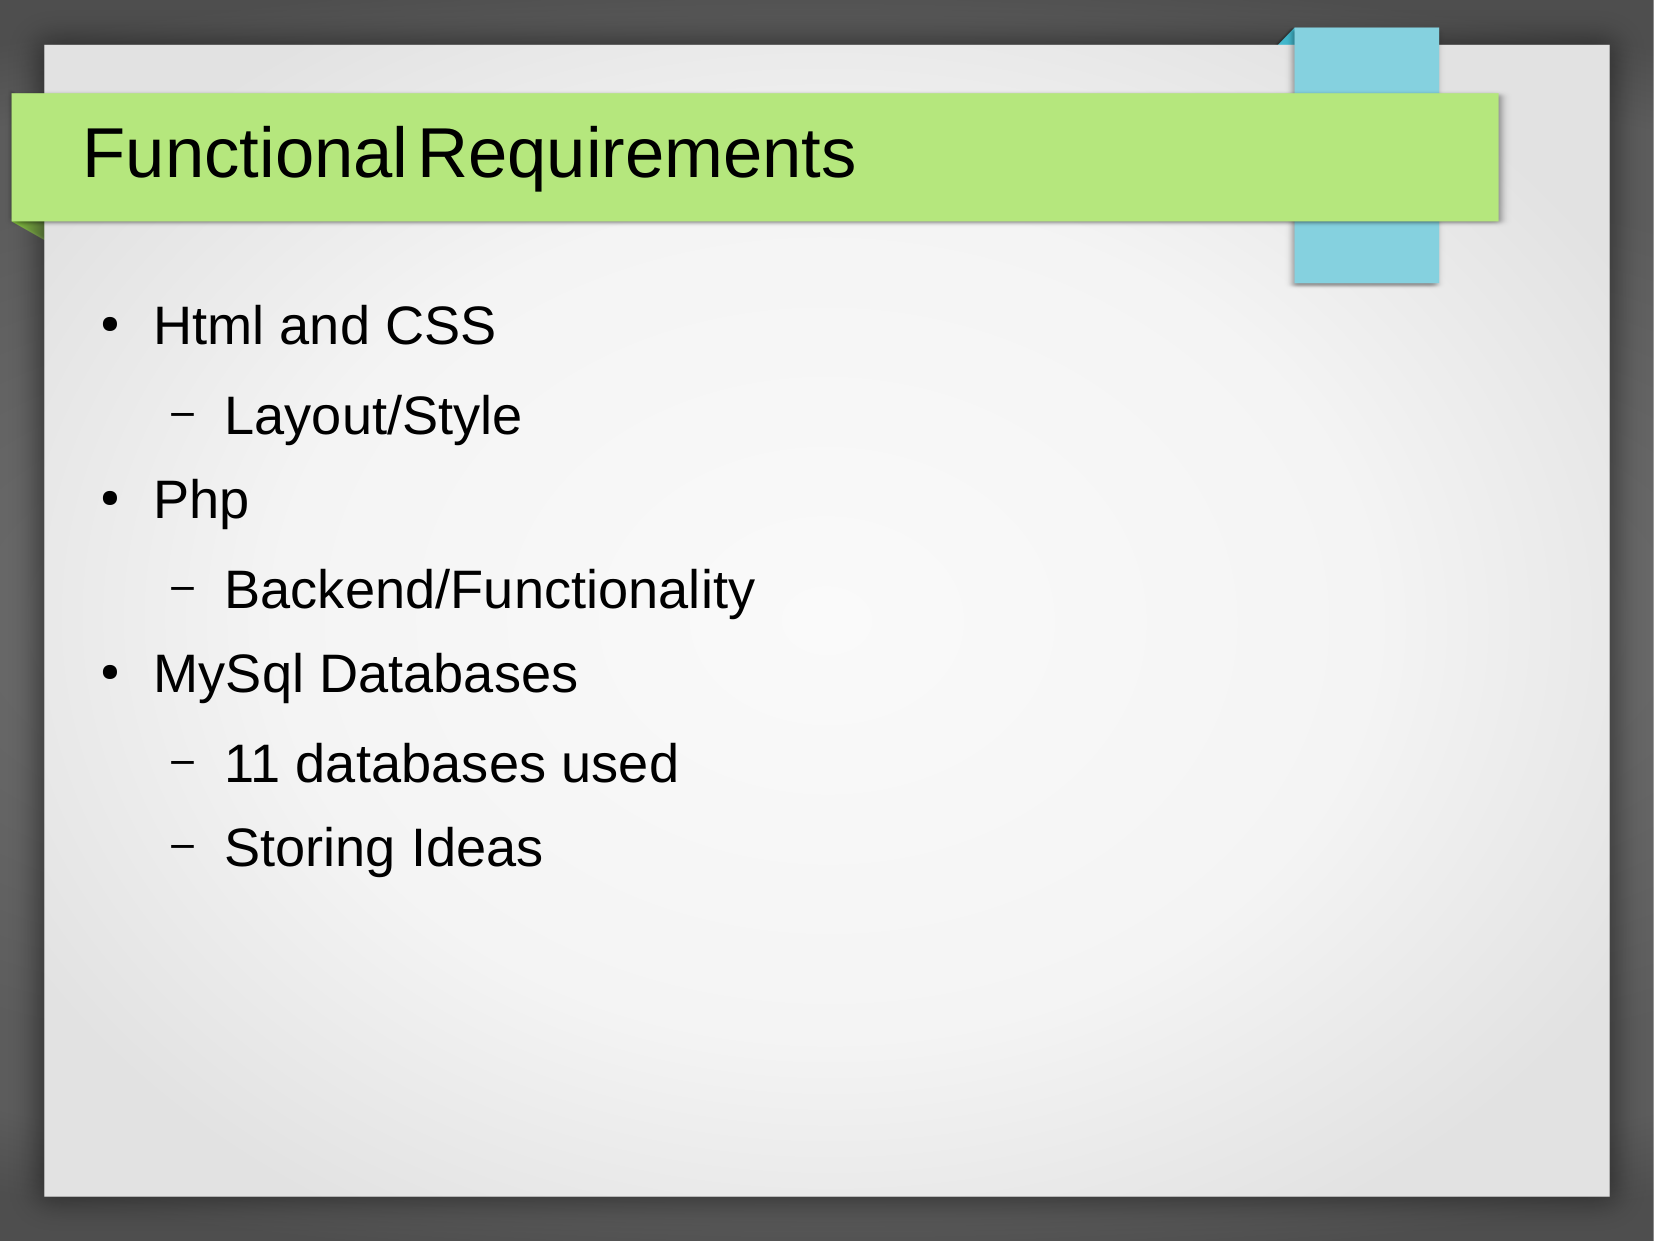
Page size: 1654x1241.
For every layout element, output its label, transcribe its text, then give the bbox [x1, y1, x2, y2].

list Html and CSS Layout/Style Php Backend/Functionality MySql Databases 11 databases used Storing Ideas [82, 295, 1571, 1015]
title Functional Requirements [82, 49, 1571, 257]
picture [0, 0, 1654, 1241]
